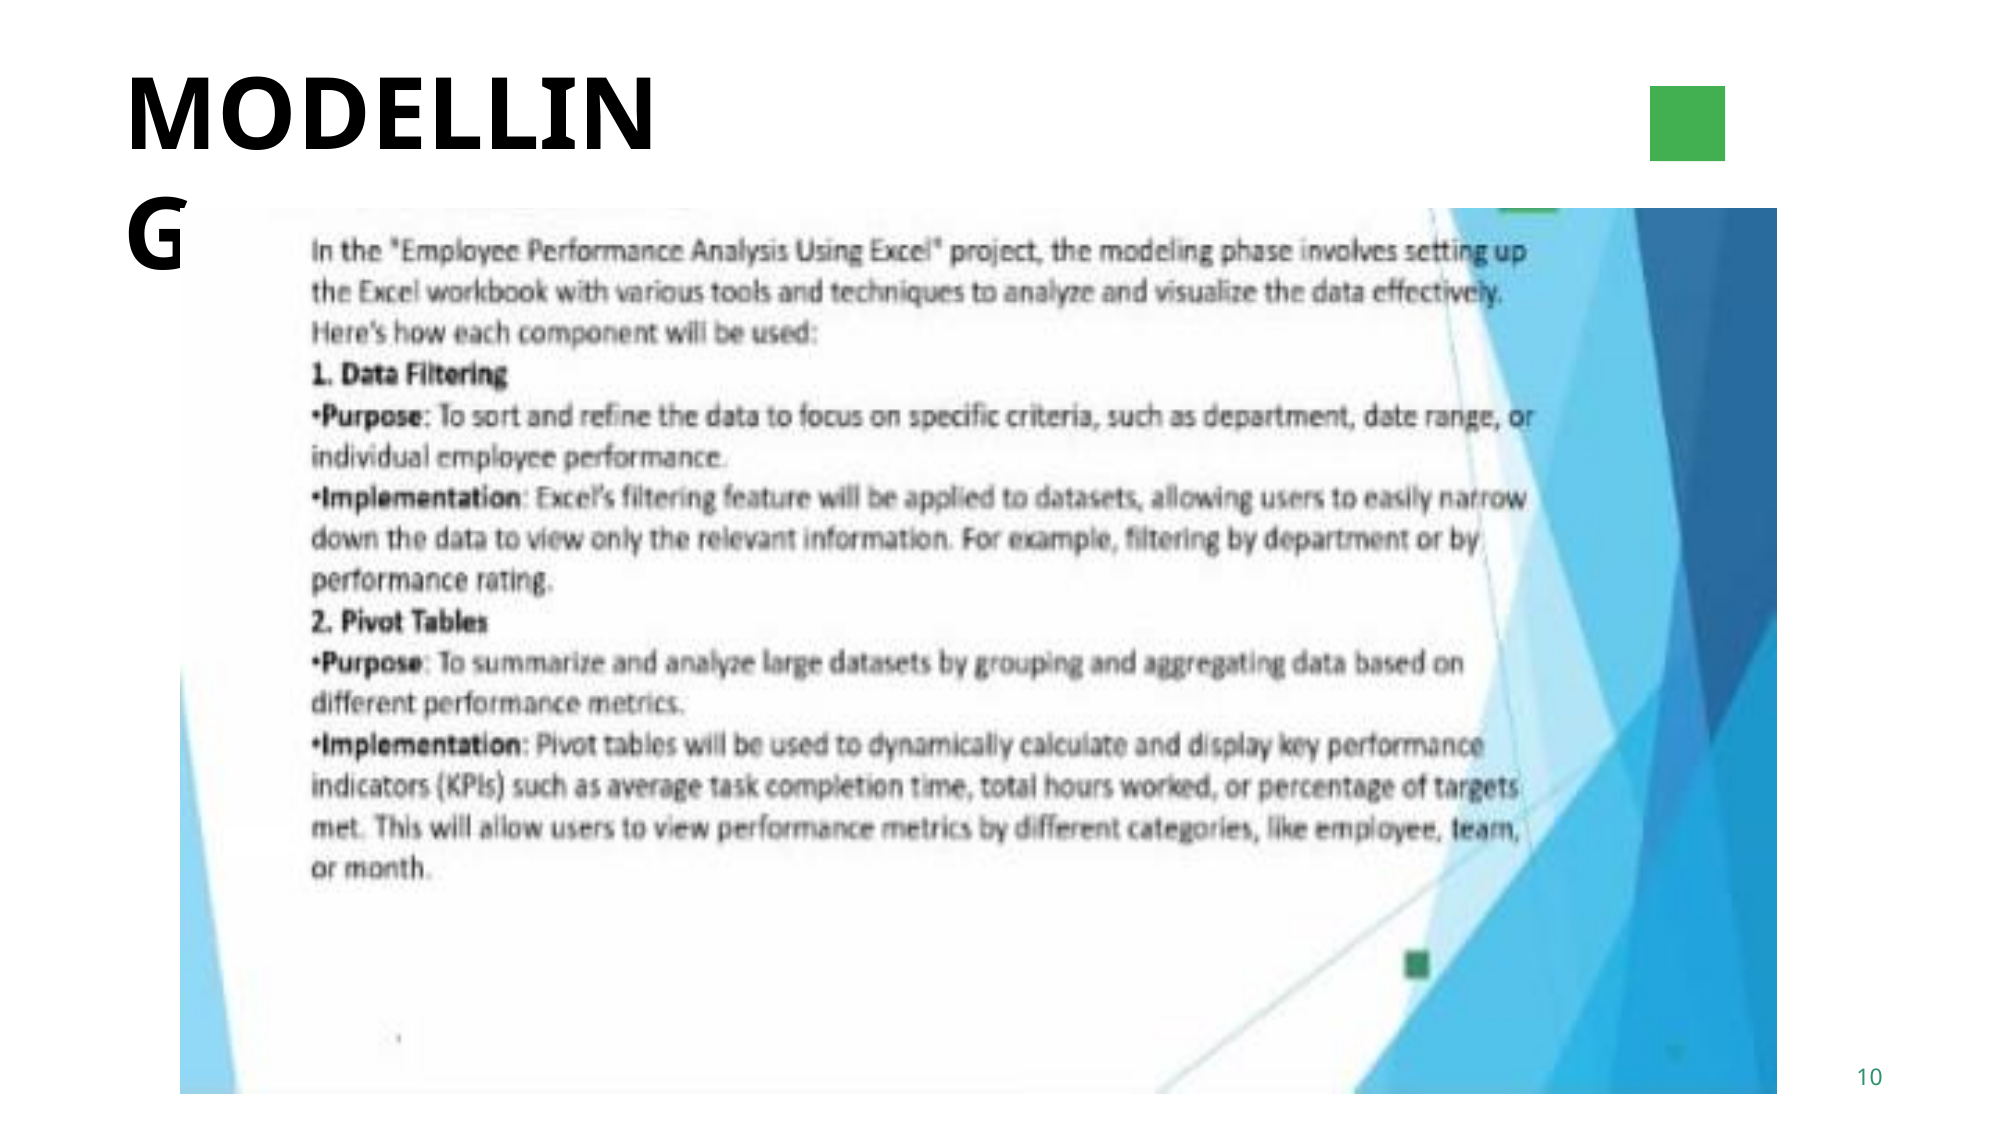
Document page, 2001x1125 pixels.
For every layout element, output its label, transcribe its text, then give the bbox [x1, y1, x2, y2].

text_box [1650, 86, 1726, 162]
picture [180, 208, 1777, 1094]
text_box MODELLING [121, 47, 664, 173]
text_box 10 [1849, 1061, 1888, 1094]
